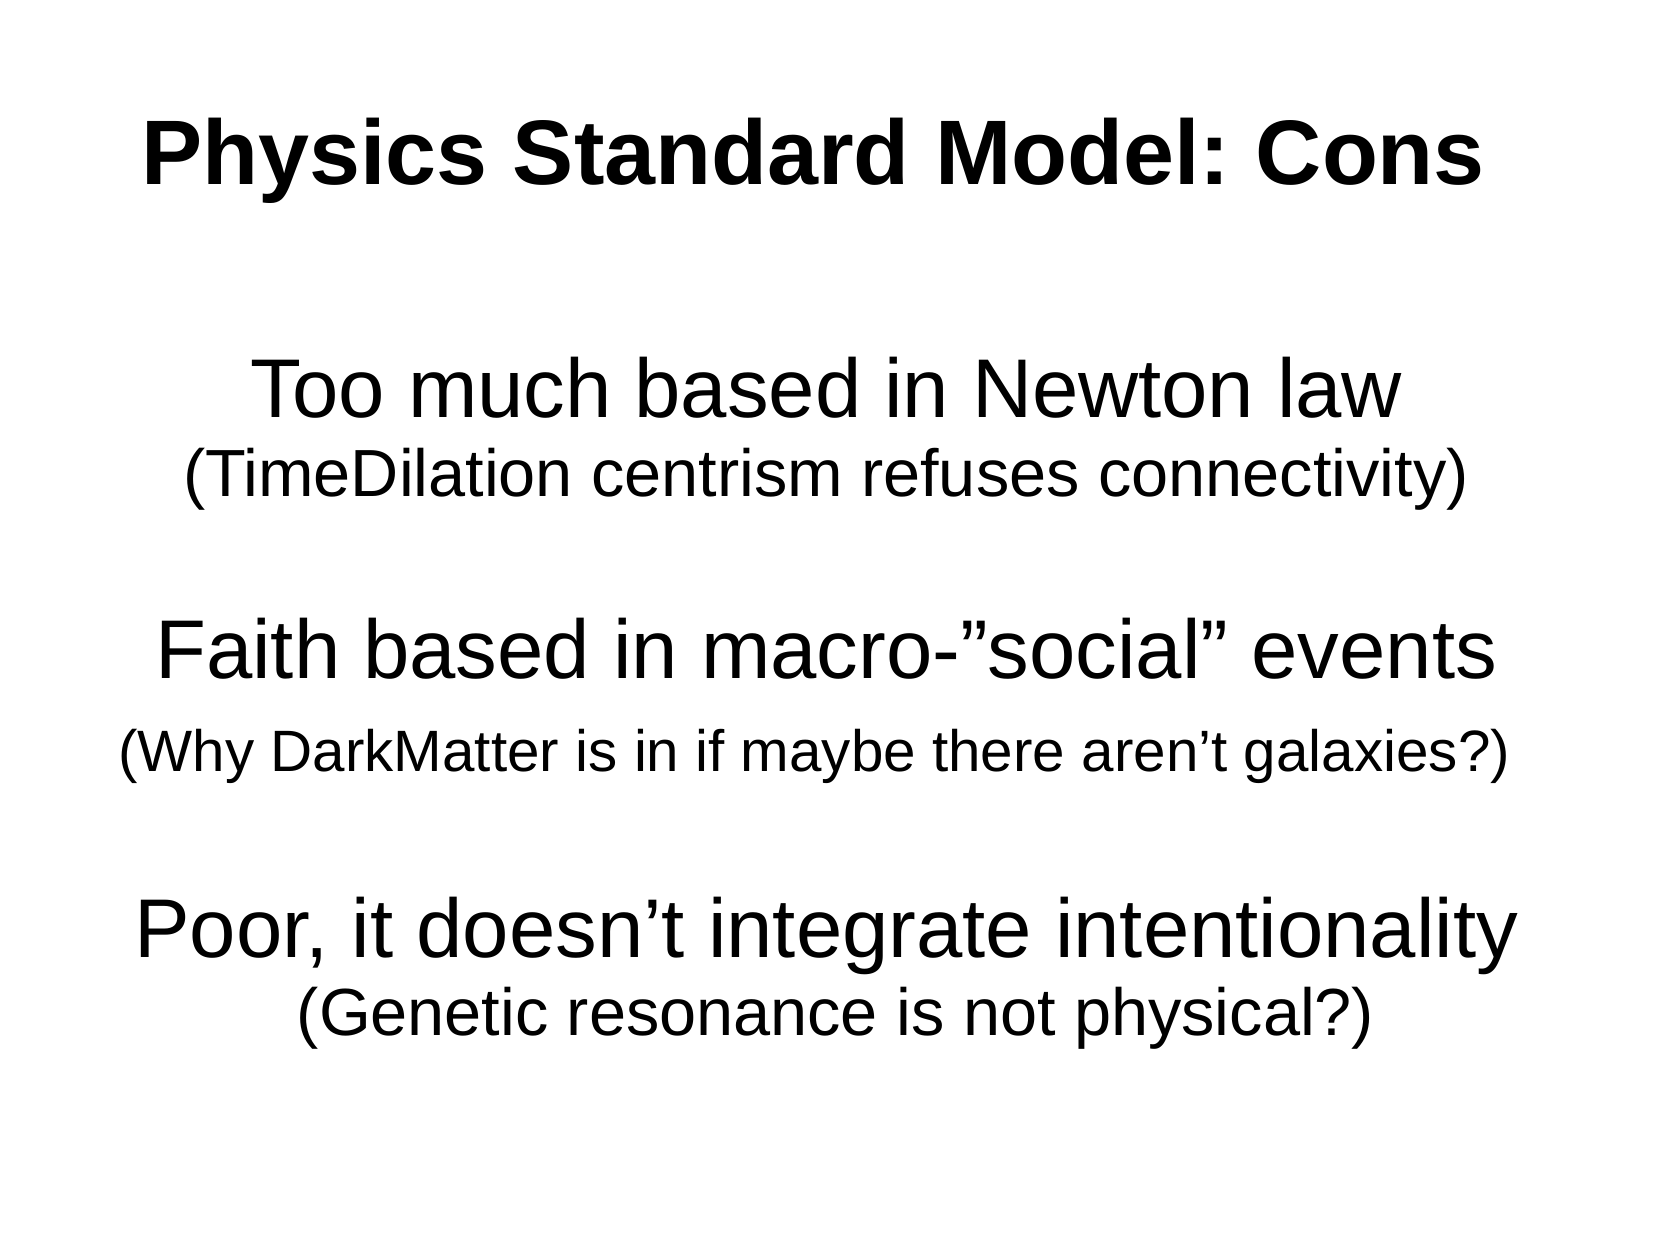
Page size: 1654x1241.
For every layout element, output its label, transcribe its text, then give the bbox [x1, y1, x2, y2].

subtitle Too much based in Newton law (TimeDilation centrism refuses connectivity) Faith based in macro-”social” events (Why DarkMatter is in if maybe there aren’t galaxies?) Poor, it doesn’t integrate intentionality (Genetic resonance is not physical?) [82, 156, 1571, 1144]
title Physics Standard Model: Cons [82, 49, 1571, 156]
